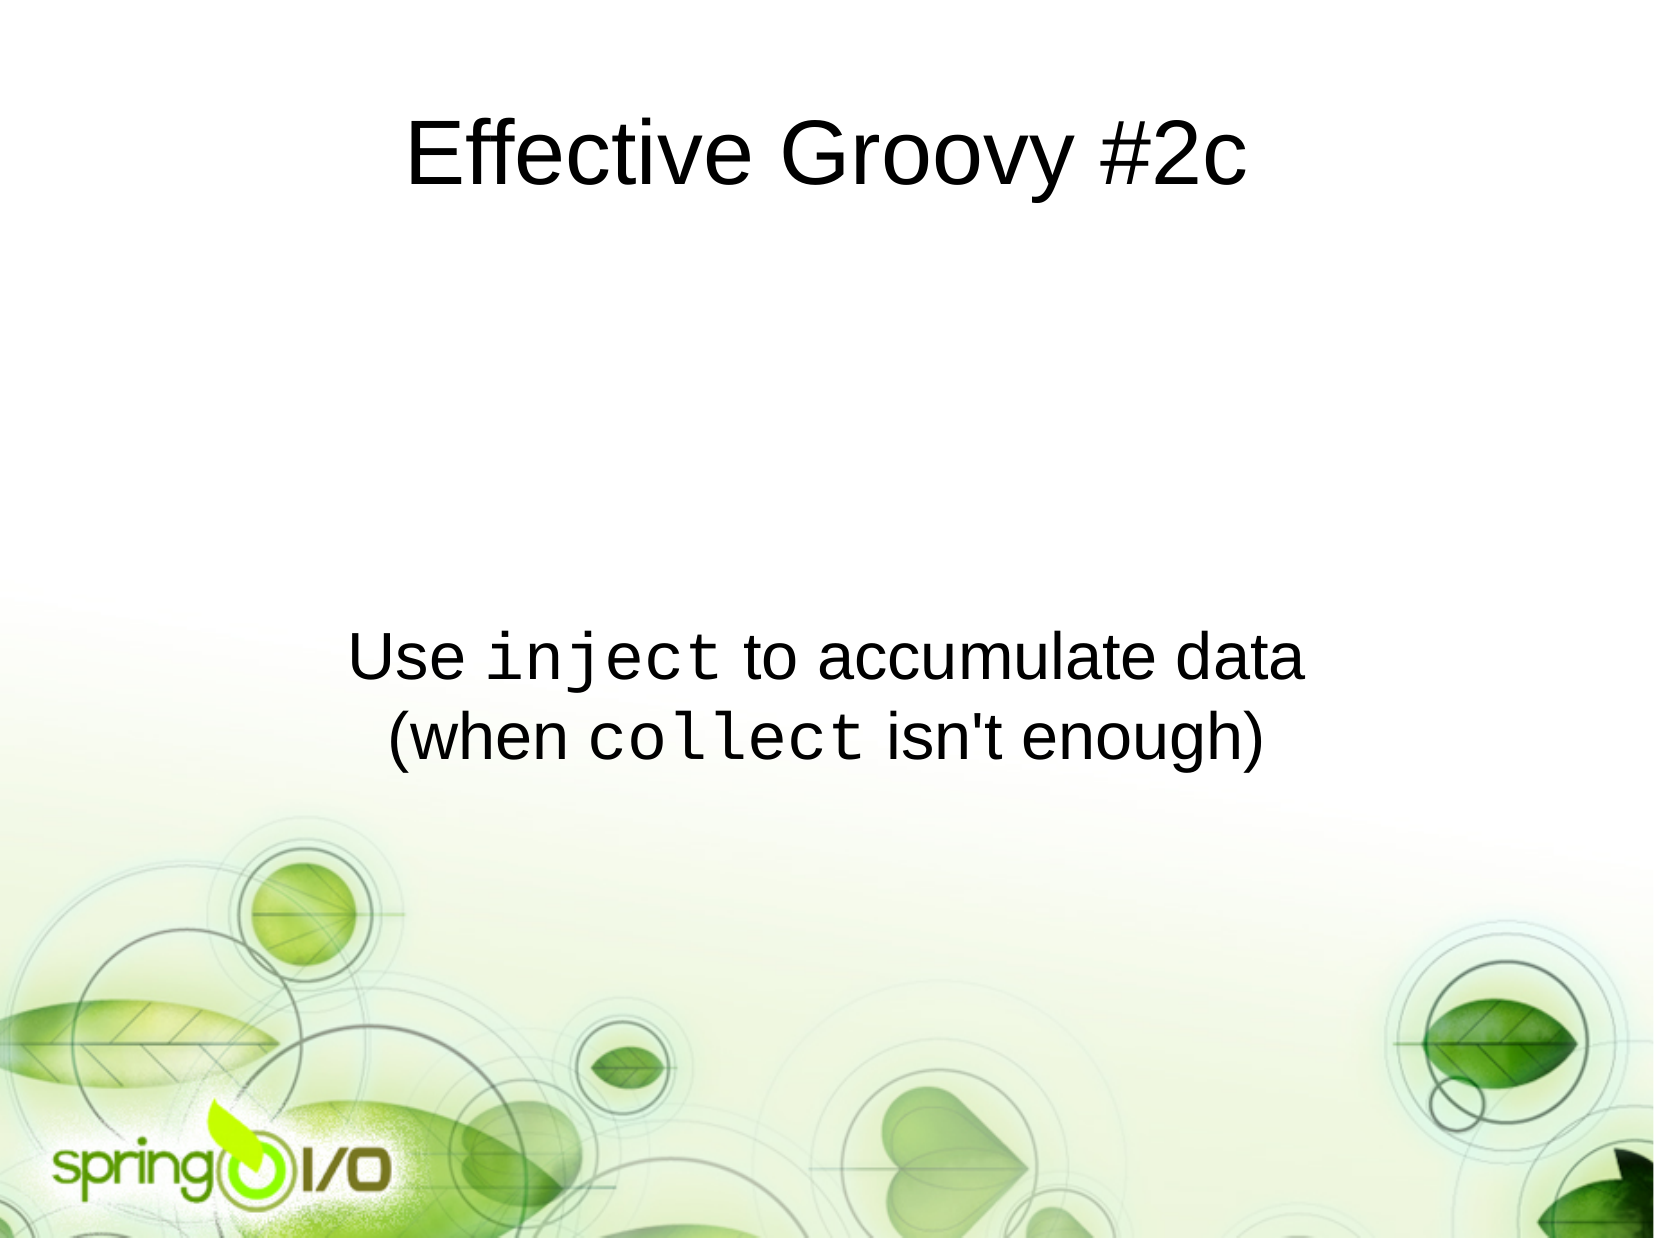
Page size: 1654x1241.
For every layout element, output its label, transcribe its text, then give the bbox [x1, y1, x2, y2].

picture [0, 0, 1654, 1238]
subtitle Use inject to accumulate data (when collect isn't enough) [82, 297, 1571, 1102]
title Effective Groovy #2c [82, 56, 1571, 250]
